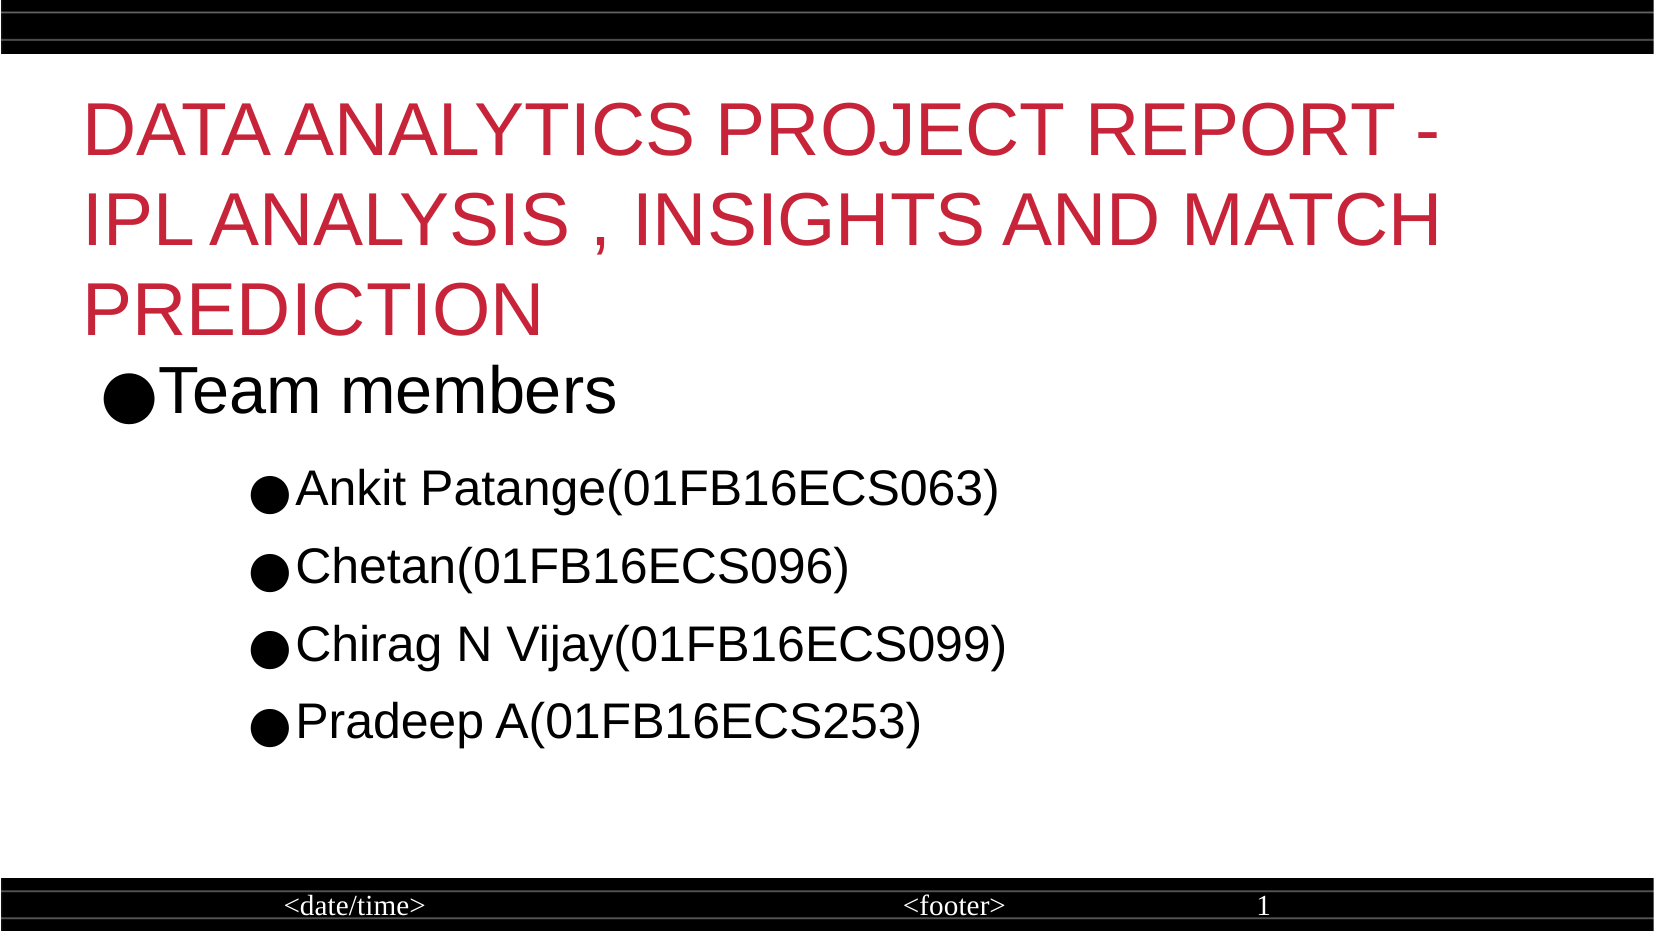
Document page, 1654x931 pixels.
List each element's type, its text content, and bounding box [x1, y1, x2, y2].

picture [1, 0, 1654, 54]
picture [1, 878, 1654, 931]
title DATA ANALYTICS PROJECT REPORT - IPL ANALYSIS , INSIGHTS AND MATCH PREDICTION [82, 92, 1571, 248]
list Team members Ankit Patange(01FB16ECS063) Chetan(01FB16ECS096) Chirag N Vijay(01FB16ECS099) Pradeep A(01FB16ECS253) [82, 346, 1571, 832]
